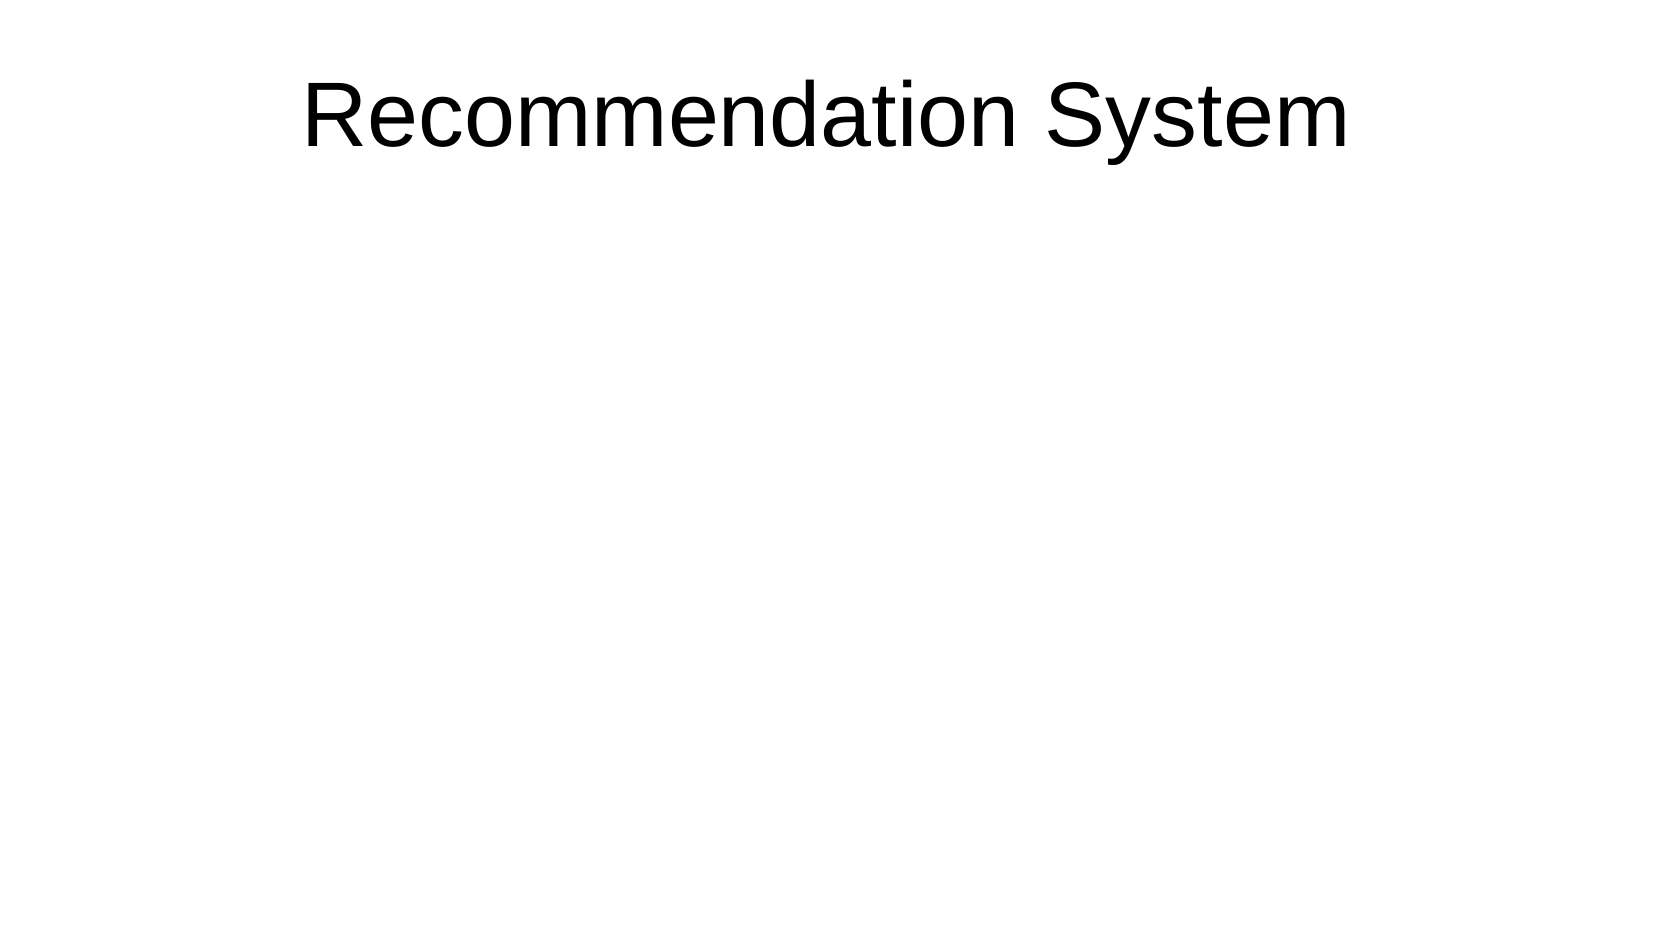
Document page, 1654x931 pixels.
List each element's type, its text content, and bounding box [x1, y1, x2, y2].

title Recommendation System [82, 37, 1571, 193]
